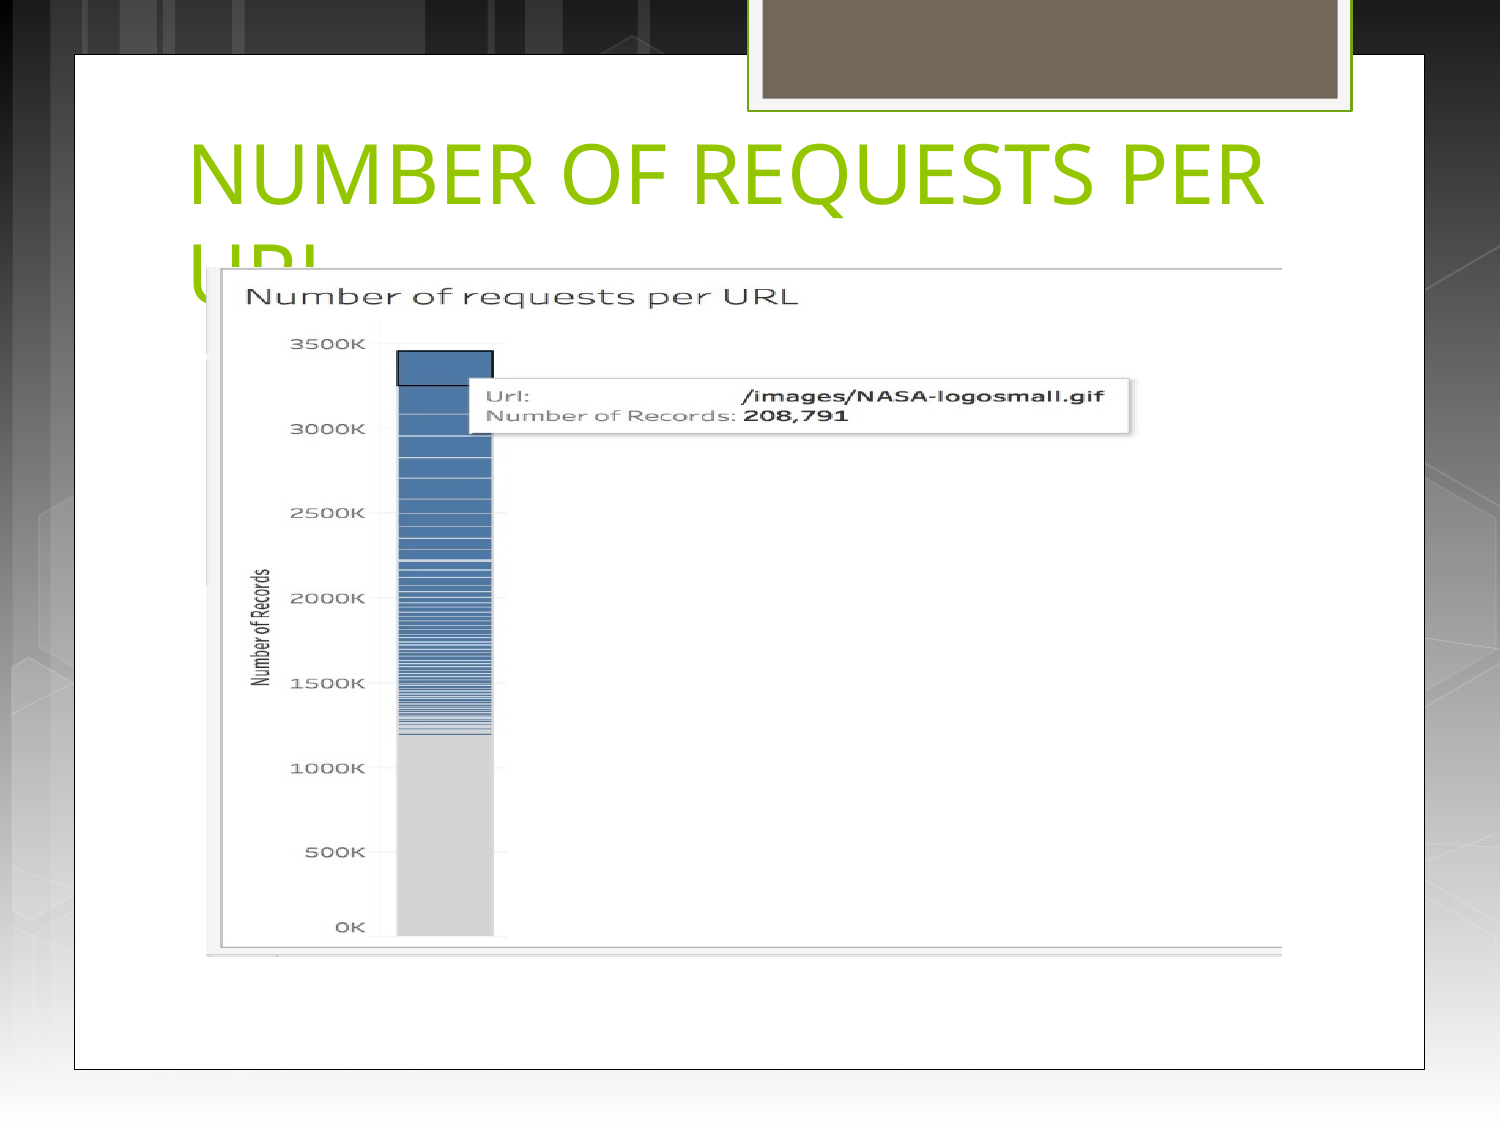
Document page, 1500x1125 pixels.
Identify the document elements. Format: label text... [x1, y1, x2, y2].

picture [206, 267, 1282, 957]
title NUMBER OF REQUESTS PER URL [171, 113, 1324, 232]
